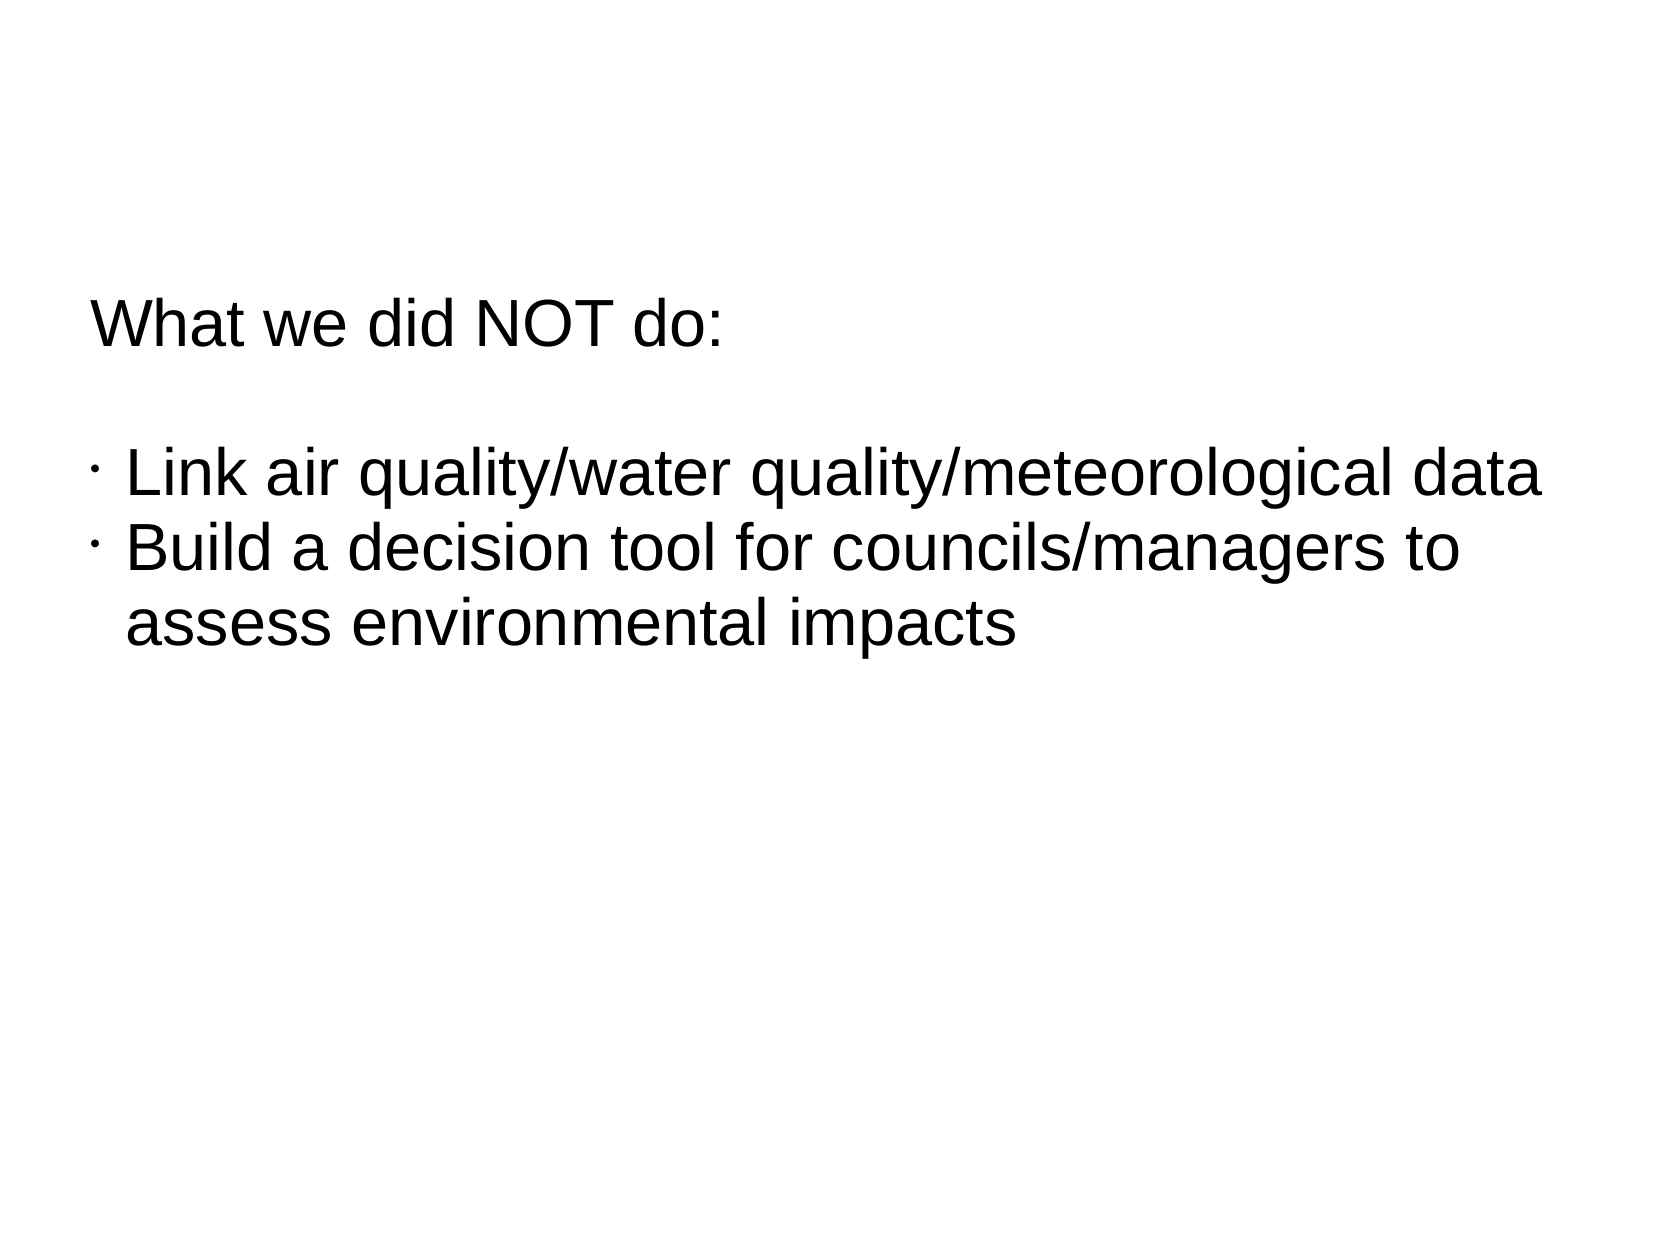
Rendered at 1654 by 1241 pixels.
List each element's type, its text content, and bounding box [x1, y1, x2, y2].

subtitle What we did NOT do: Link air quality/water quality/meteorological data Build a decision tool for councils/managers to assess environmental impacts [90, 60, 1579, 1036]
